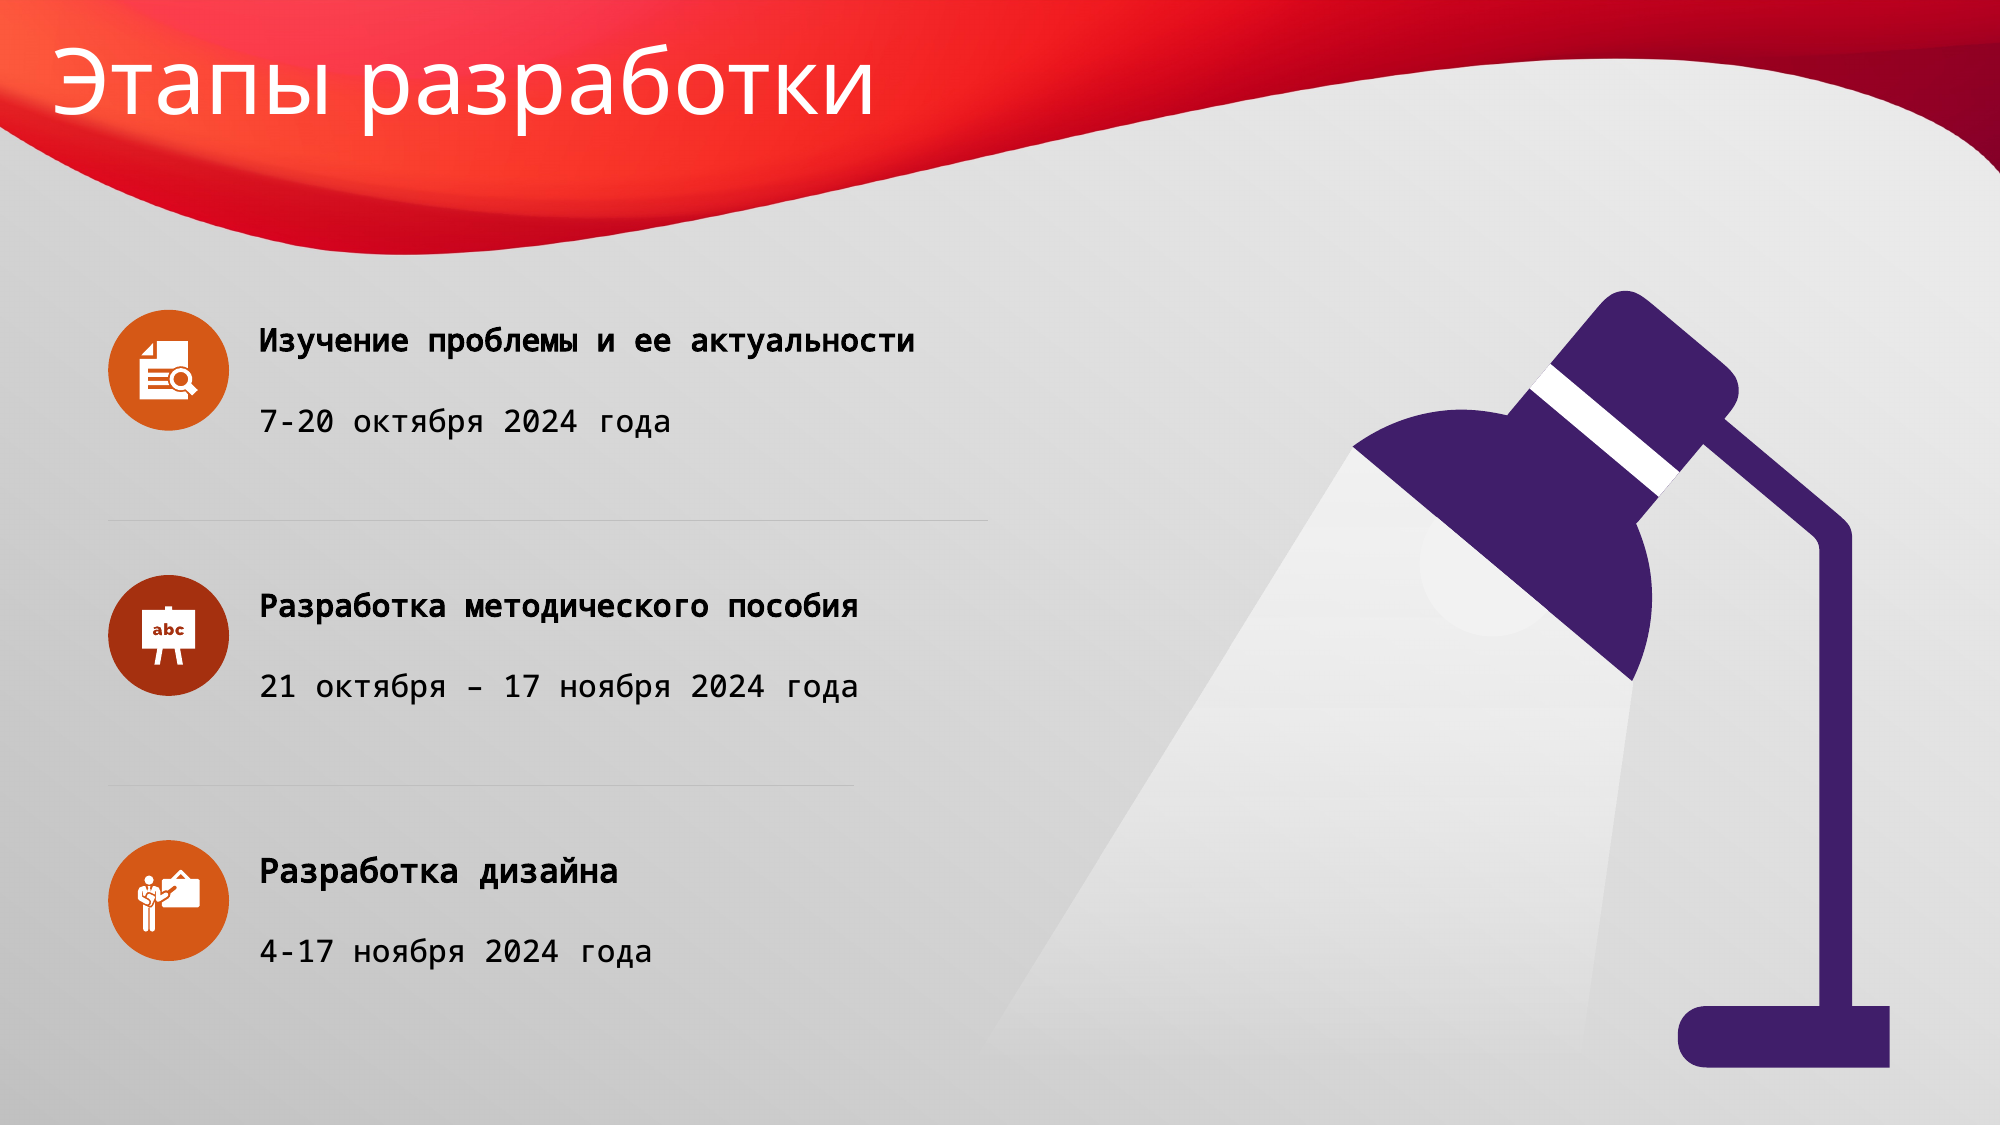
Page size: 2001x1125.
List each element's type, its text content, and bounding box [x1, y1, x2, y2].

text_box 4-17 ноября 2024 года [244, 905, 1081, 1022]
text_box [108, 840, 230, 962]
text_box Разработка дизайна [244, 832, 953, 905]
text_box [969, 290, 1890, 1068]
text_box Разработка методического пособия [244, 567, 953, 640]
text_box Изучение проблемы и ее актуальности [244, 302, 953, 374]
text_box [108, 309, 230, 431]
picture [0, 0, 2000, 1125]
text_box [108, 575, 230, 696]
title Этапы разработки [37, 19, 1763, 150]
text_box 7-20 октября 2024 года [244, 374, 1033, 495]
text_box 21 октября – 17 ноября 2024 года [244, 640, 1081, 757]
